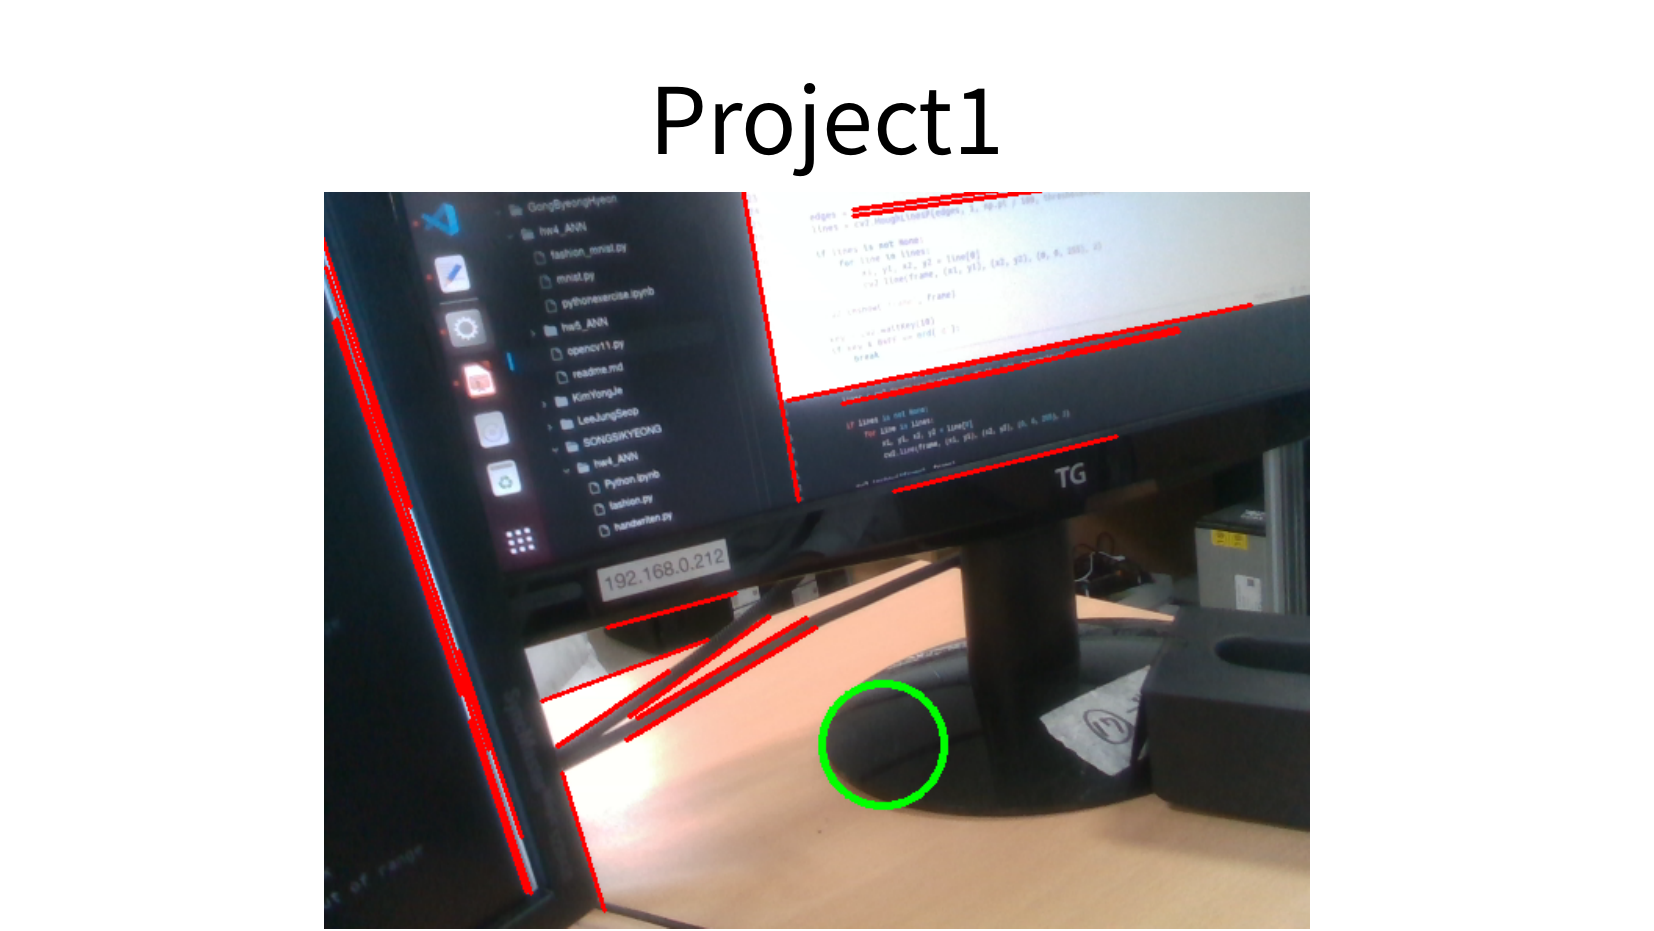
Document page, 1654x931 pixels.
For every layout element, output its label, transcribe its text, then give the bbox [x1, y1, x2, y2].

title Project1 [82, 37, 1571, 193]
picture [324, 192, 1310, 929]
